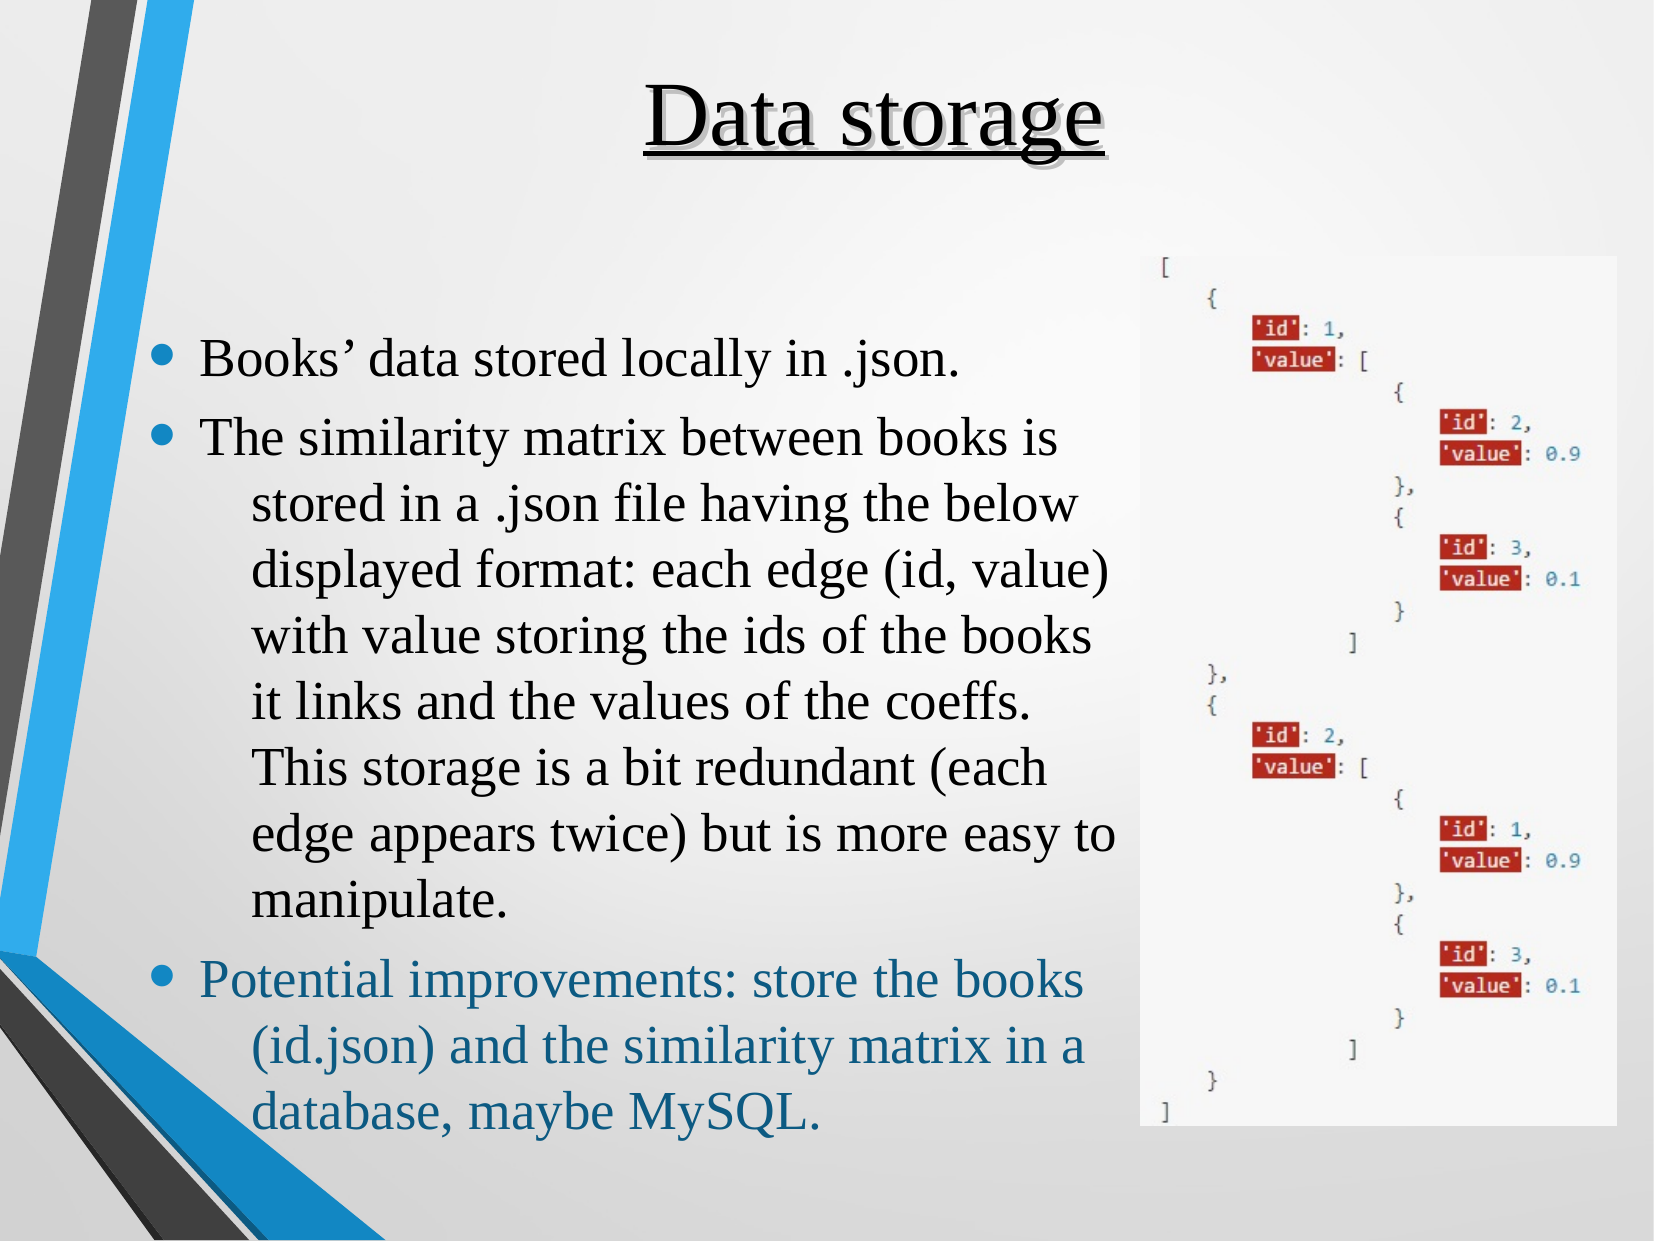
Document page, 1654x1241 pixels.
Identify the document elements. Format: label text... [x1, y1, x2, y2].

picture [1140, 256, 1617, 1126]
title Data storage [177, 22, 1571, 197]
list Books’ data stored locally in .json. The similarity matrix between books is stored in a .json file having the below displayed format: each edge (id, value) with value storing the ids of the books it links and the values of the coeffs. This storage is a bit redundant (each edge appears twice) but is more easy to manipulate. Potential improvements: store the books (id.json) and the similarity matrix in a database, maybe MySQL. [133, 256, 1141, 1205]
